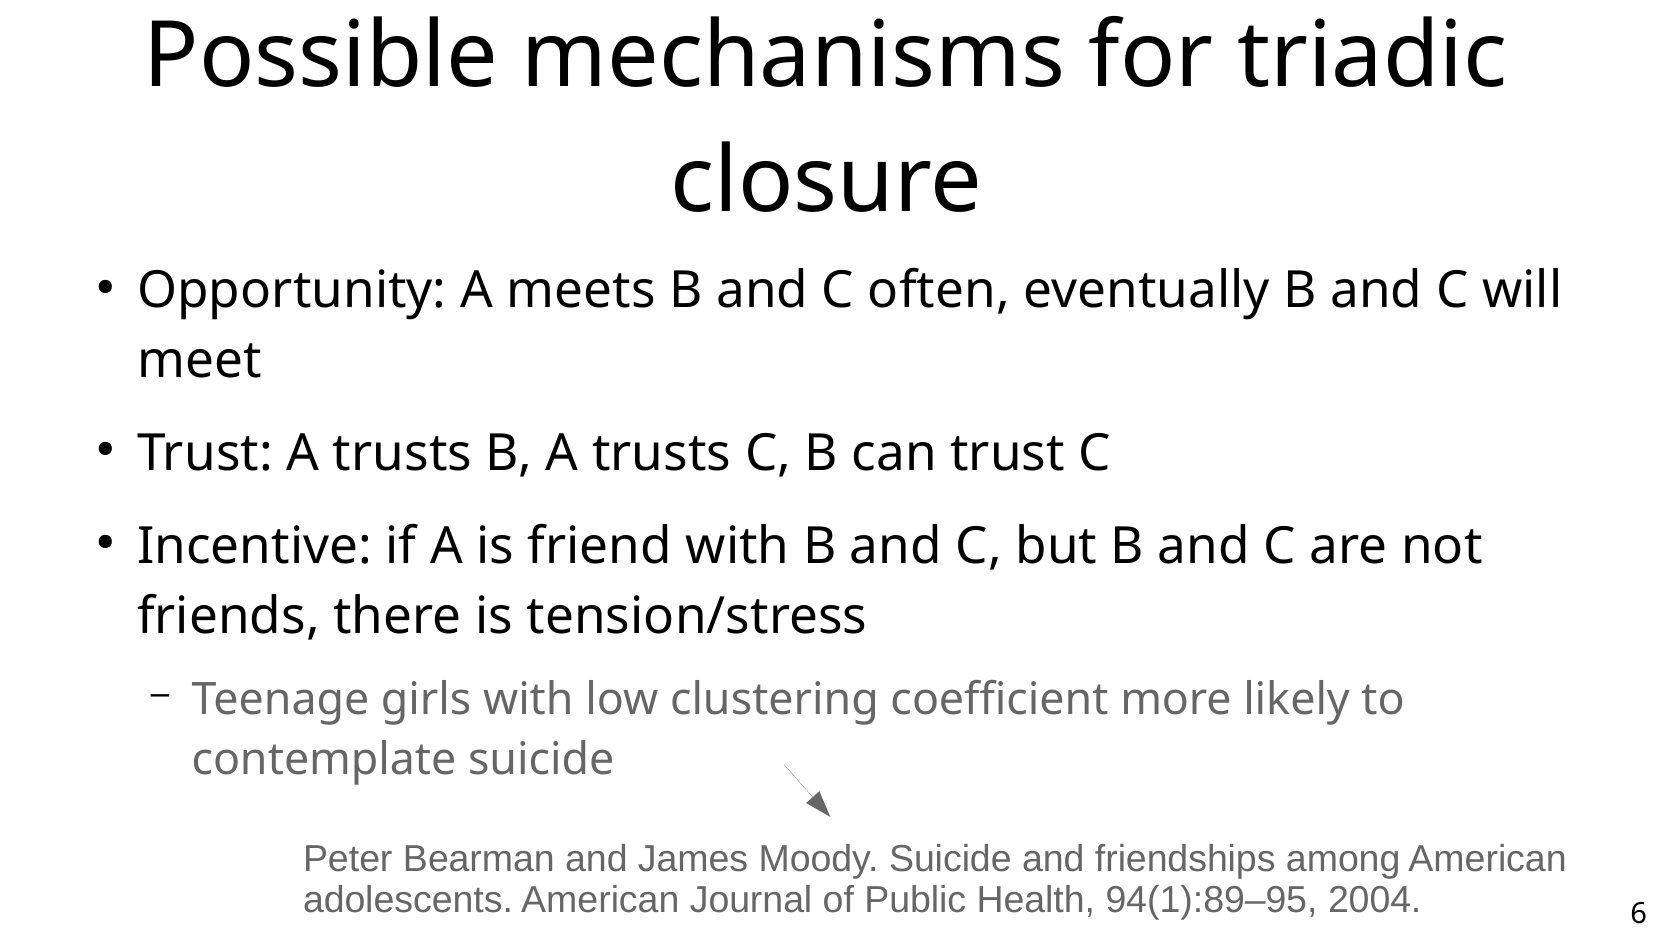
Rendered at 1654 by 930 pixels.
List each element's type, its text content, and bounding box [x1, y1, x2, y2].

list Opportunity: A meets B and C often, eventually B and C will meet Trust: A trusts B, A trusts C, B can trust C Incentive: if A is friend with B and C, but B and C are not friends, there is tension/stress Teenage girls with low clustering coefficient more likely to contemplate suicide [82, 252, 1571, 793]
text_box Peter Bearman and James Moody. Suicide and friendships among American adolescents. American Journal of Public Health, 94(1):89–95, 2004. [288, 829, 1597, 916]
title Possible mechanisms for triadic closure [82, 1, 1571, 225]
